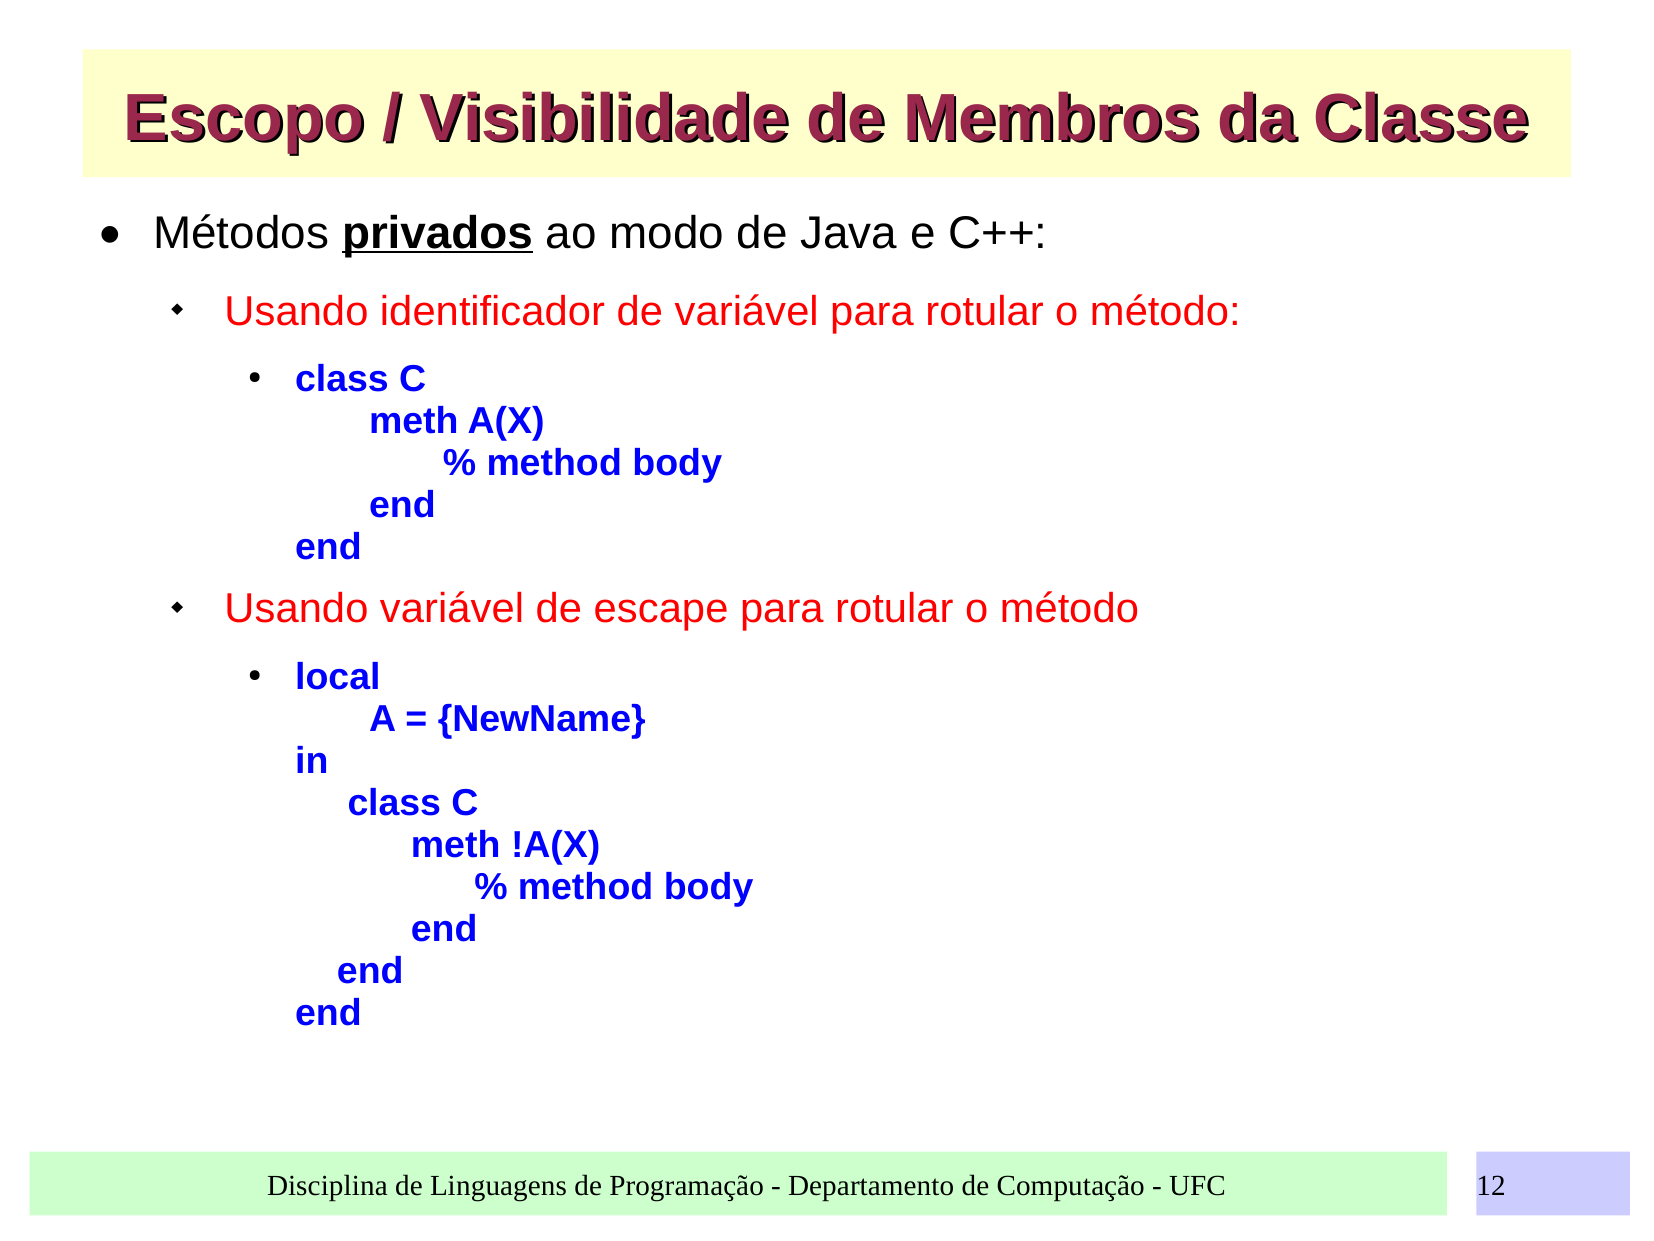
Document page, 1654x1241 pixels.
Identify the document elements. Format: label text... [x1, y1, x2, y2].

text_box Disciplina de Linguagens de Programação - Departamento de Computação - UFC [29, 1151, 1447, 1216]
title Escopo / Visibilidade de Membros da Classe [82, 49, 1571, 178]
text_box <número> [1476, 1151, 1630, 1216]
list Métodos privados ao modo de Java e C++: Usando identificador de variável para rotular o método: class C meth A(X) % method body end end Usando variável de escape para rotular o método local A = {NewName} in class C meth !A(X) % method body end end end [82, 206, 1571, 1109]
